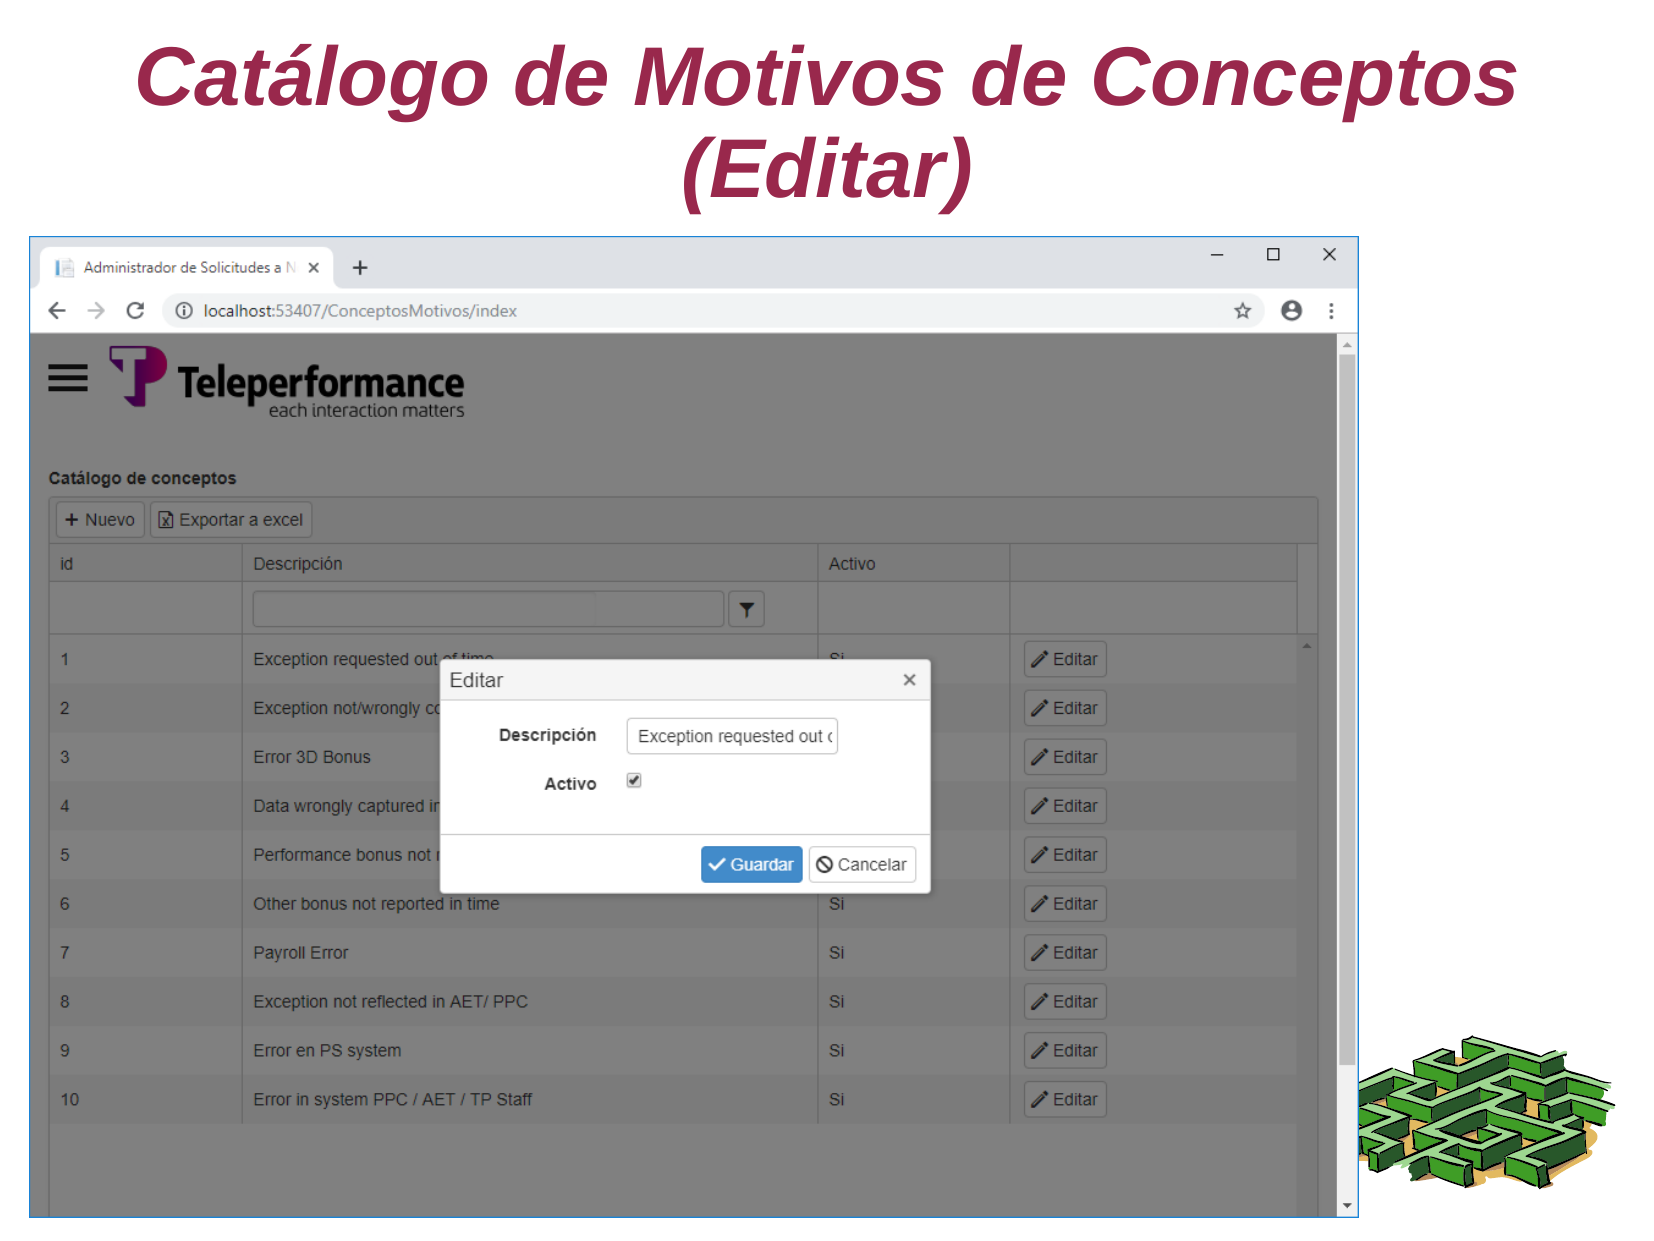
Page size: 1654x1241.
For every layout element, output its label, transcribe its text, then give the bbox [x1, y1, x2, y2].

picture [29, 236, 1359, 1218]
title Catálogo de Motivos de Conceptos (Editar) [121, 19, 1534, 227]
